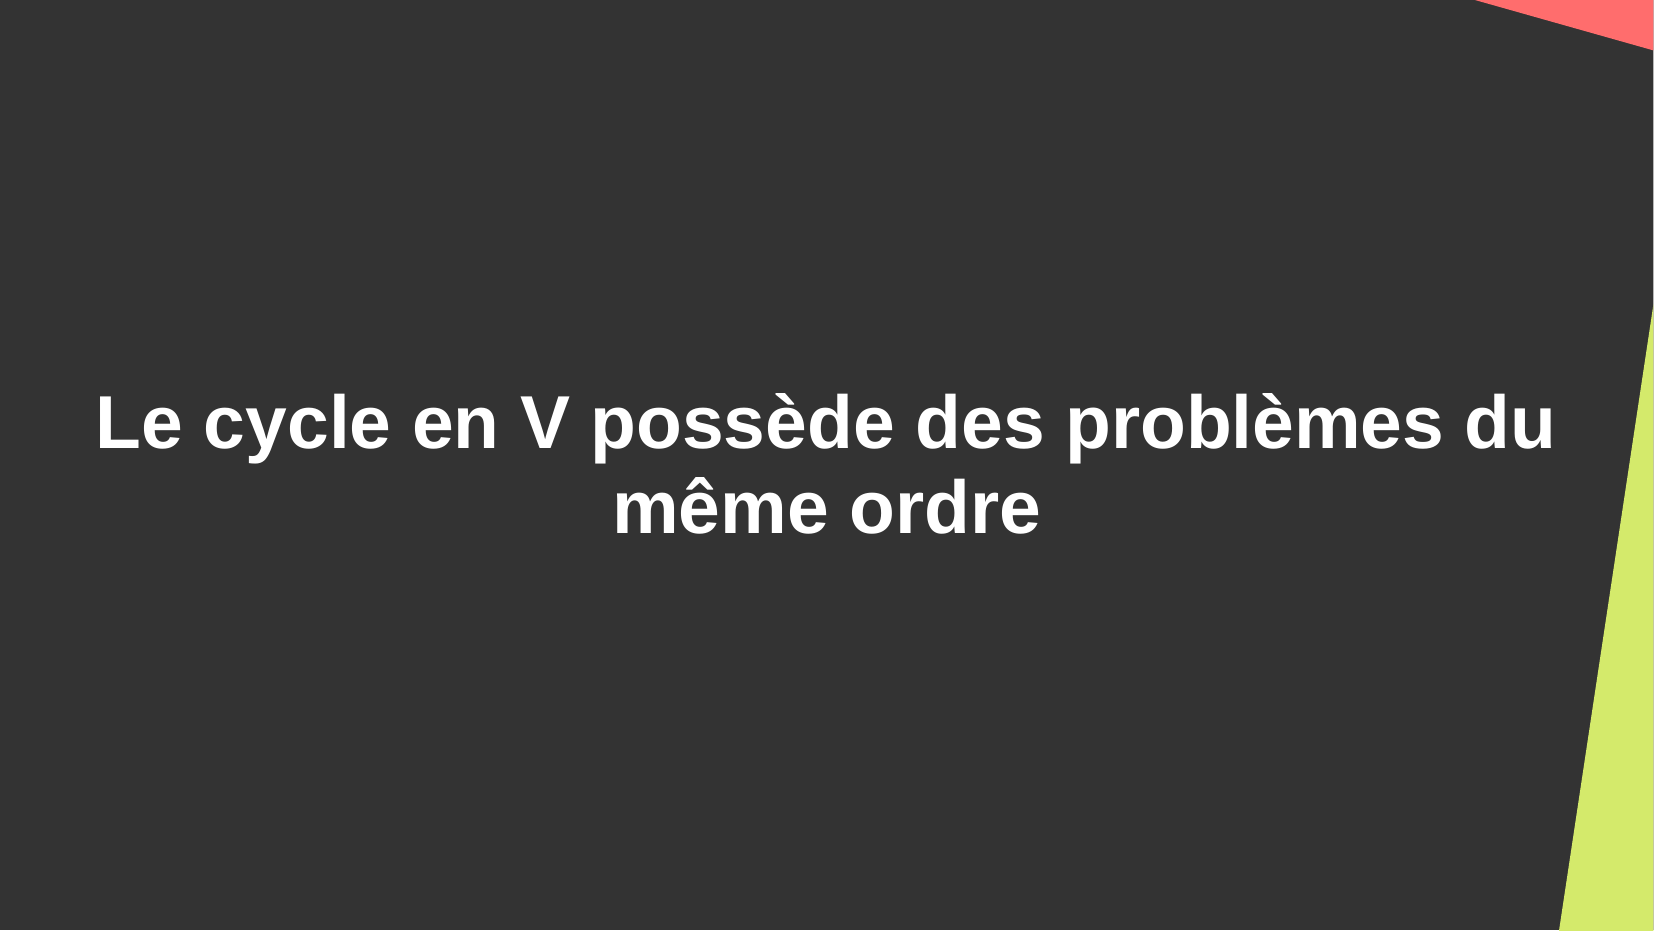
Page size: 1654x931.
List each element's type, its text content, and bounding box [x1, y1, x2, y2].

title Le cycle en V possède des problèmes du même ordre [31, 381, 1622, 550]
text_box [1558, 300, 1654, 931]
text_box [1474, 0, 1654, 51]
